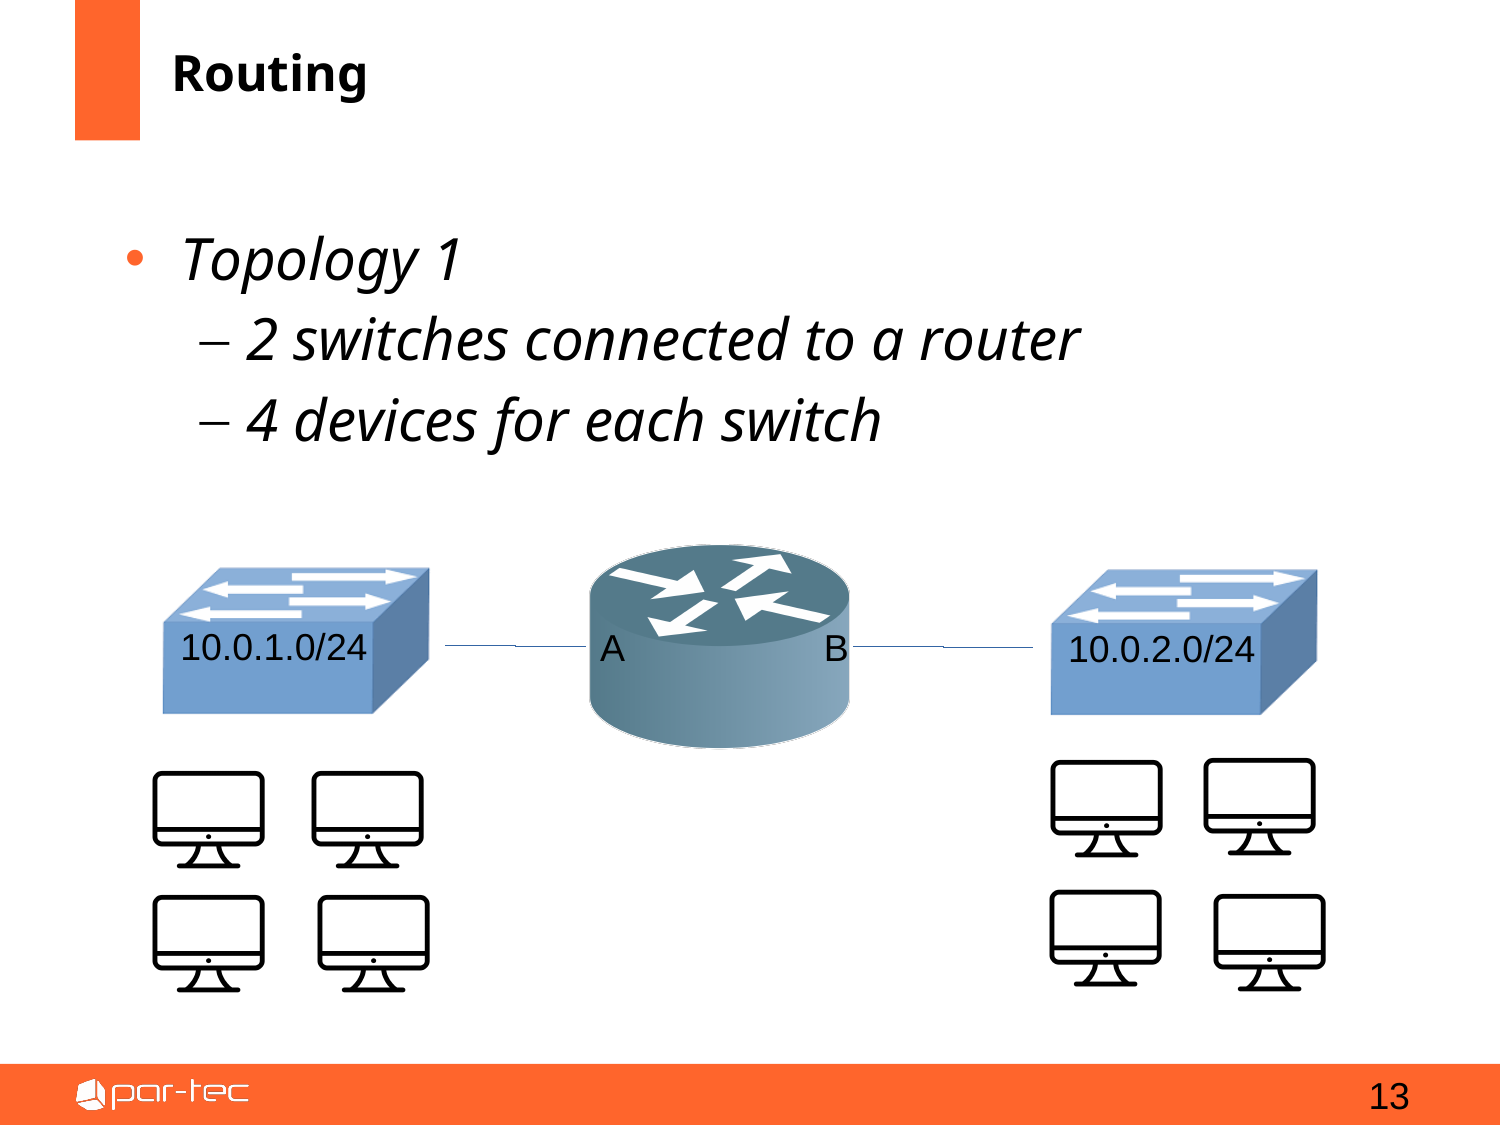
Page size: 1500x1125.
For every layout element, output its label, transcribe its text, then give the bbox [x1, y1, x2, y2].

picture [75, 1077, 250, 1116]
picture [1047, 880, 1164, 997]
picture [150, 761, 267, 878]
picture [150, 885, 267, 1002]
picture [144, 554, 446, 738]
picture [1211, 884, 1328, 1001]
picture [315, 885, 432, 1002]
picture [1201, 748, 1318, 865]
picture [309, 761, 426, 878]
picture [1048, 750, 1165, 867]
picture [1032, 555, 1334, 739]
text_box Topology 1 2 switches connected to a router 4 devices for each switch [109, 214, 1461, 1060]
picture [585, 539, 854, 754]
text_box Routing [171, 0, 1424, 143]
